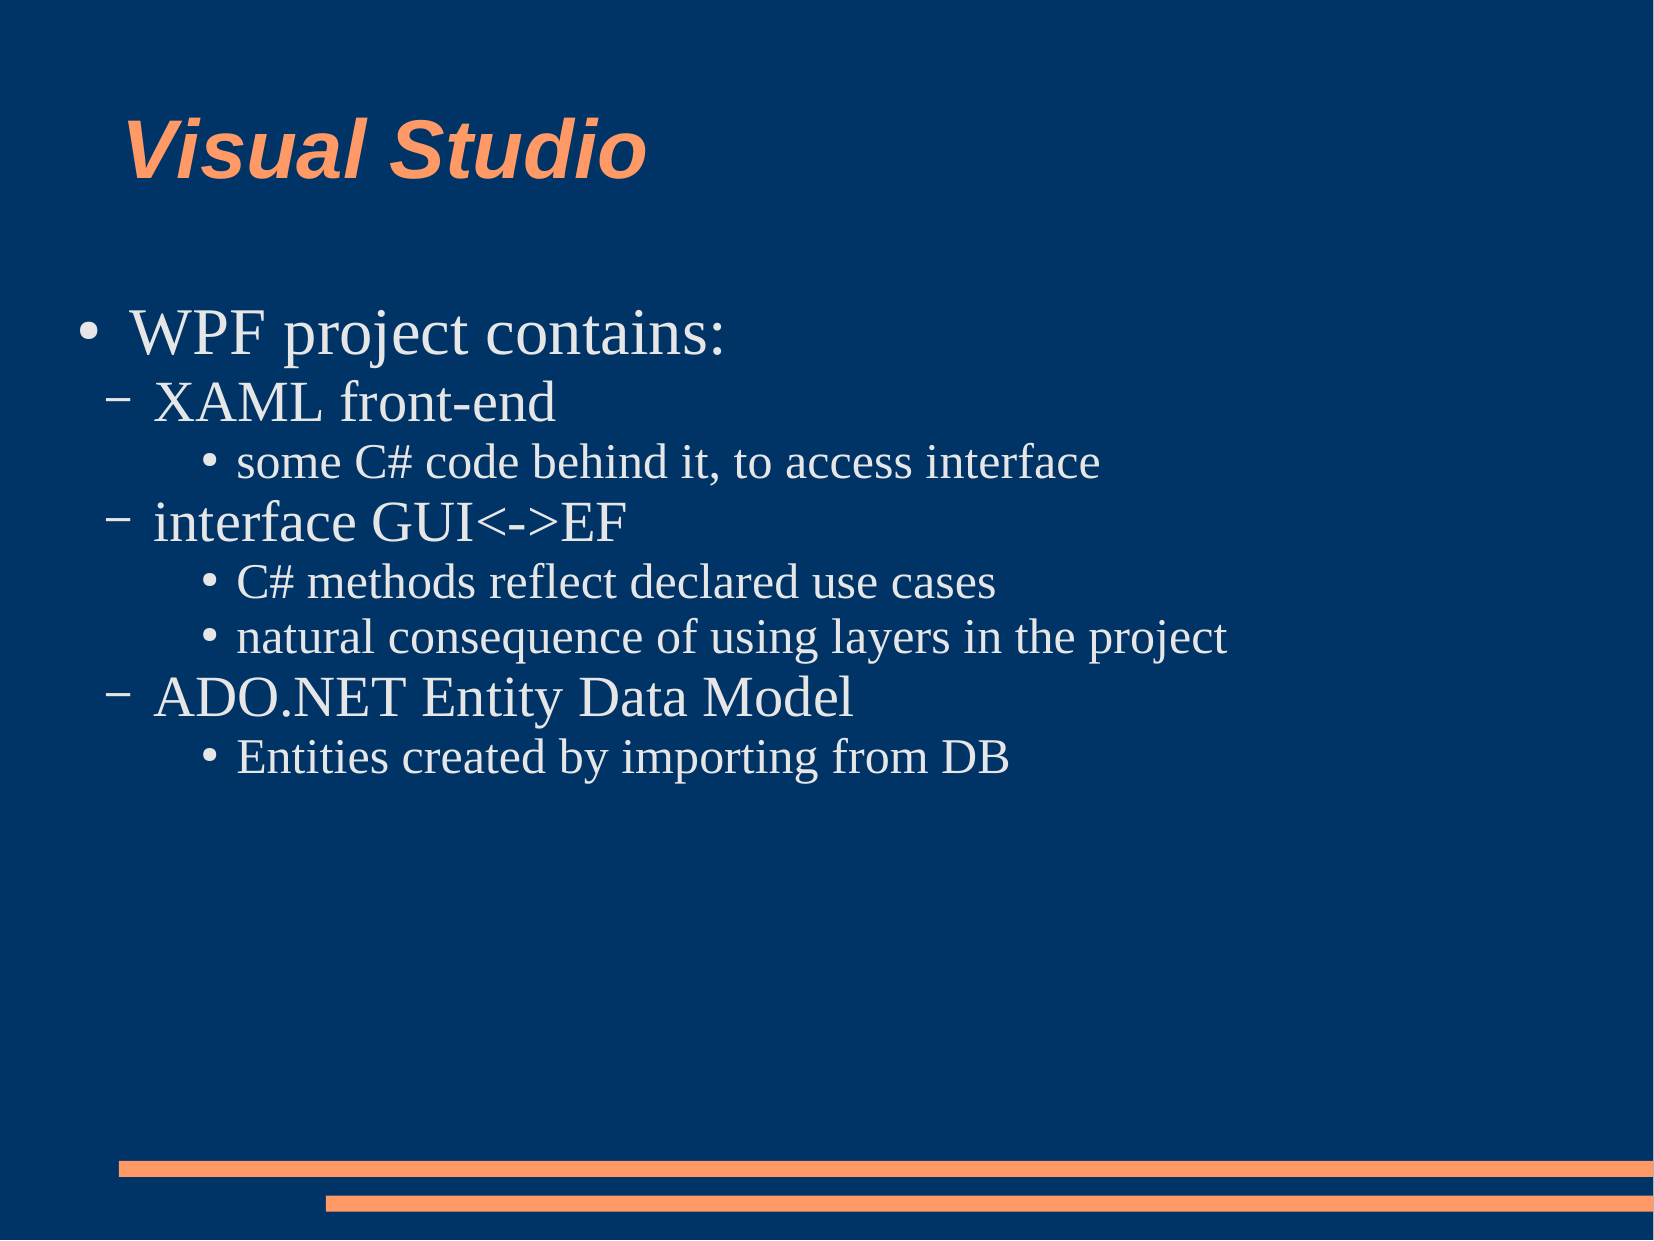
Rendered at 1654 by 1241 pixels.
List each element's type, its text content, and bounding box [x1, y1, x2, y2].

title Visual Studio [121, 46, 1534, 254]
list WPF project contains: XAML front-end some C# code behind it, to access interface interface GUI<->EF C# methods reflect declared use cases natural consequence of using layers in the project ADO.NET Entity Data Model Entities created by importing from DB [59, 295, 1548, 1099]
